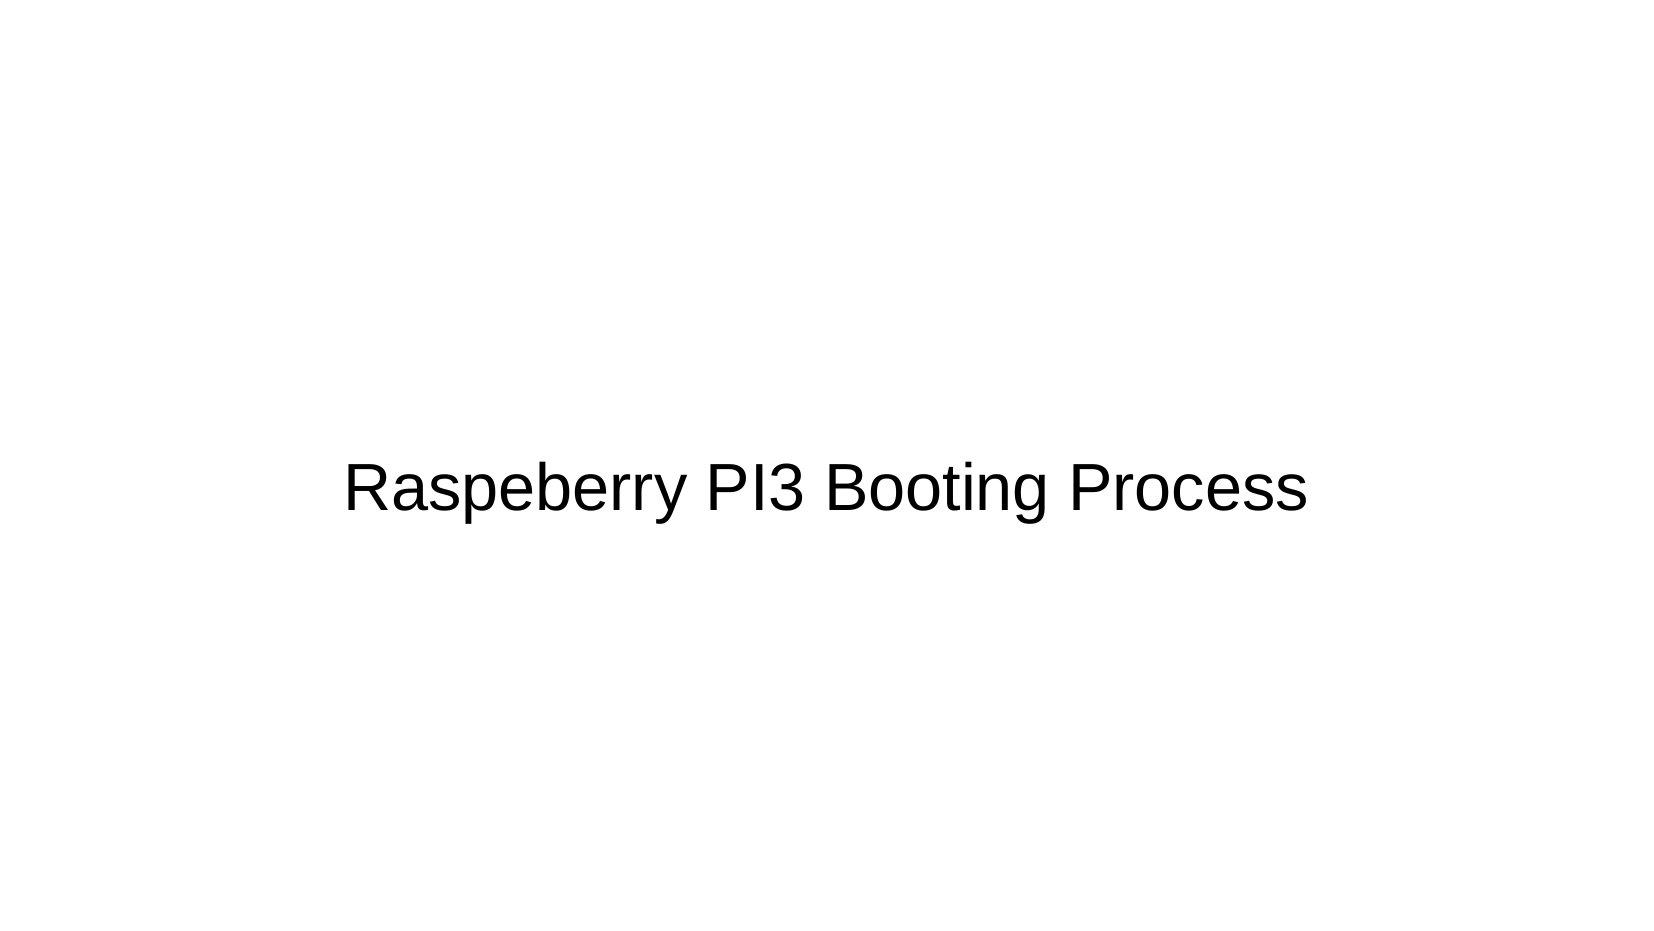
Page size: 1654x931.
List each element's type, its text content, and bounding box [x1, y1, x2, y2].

subtitle Raspeberry PI3 Booting Process [82, 217, 1571, 758]
